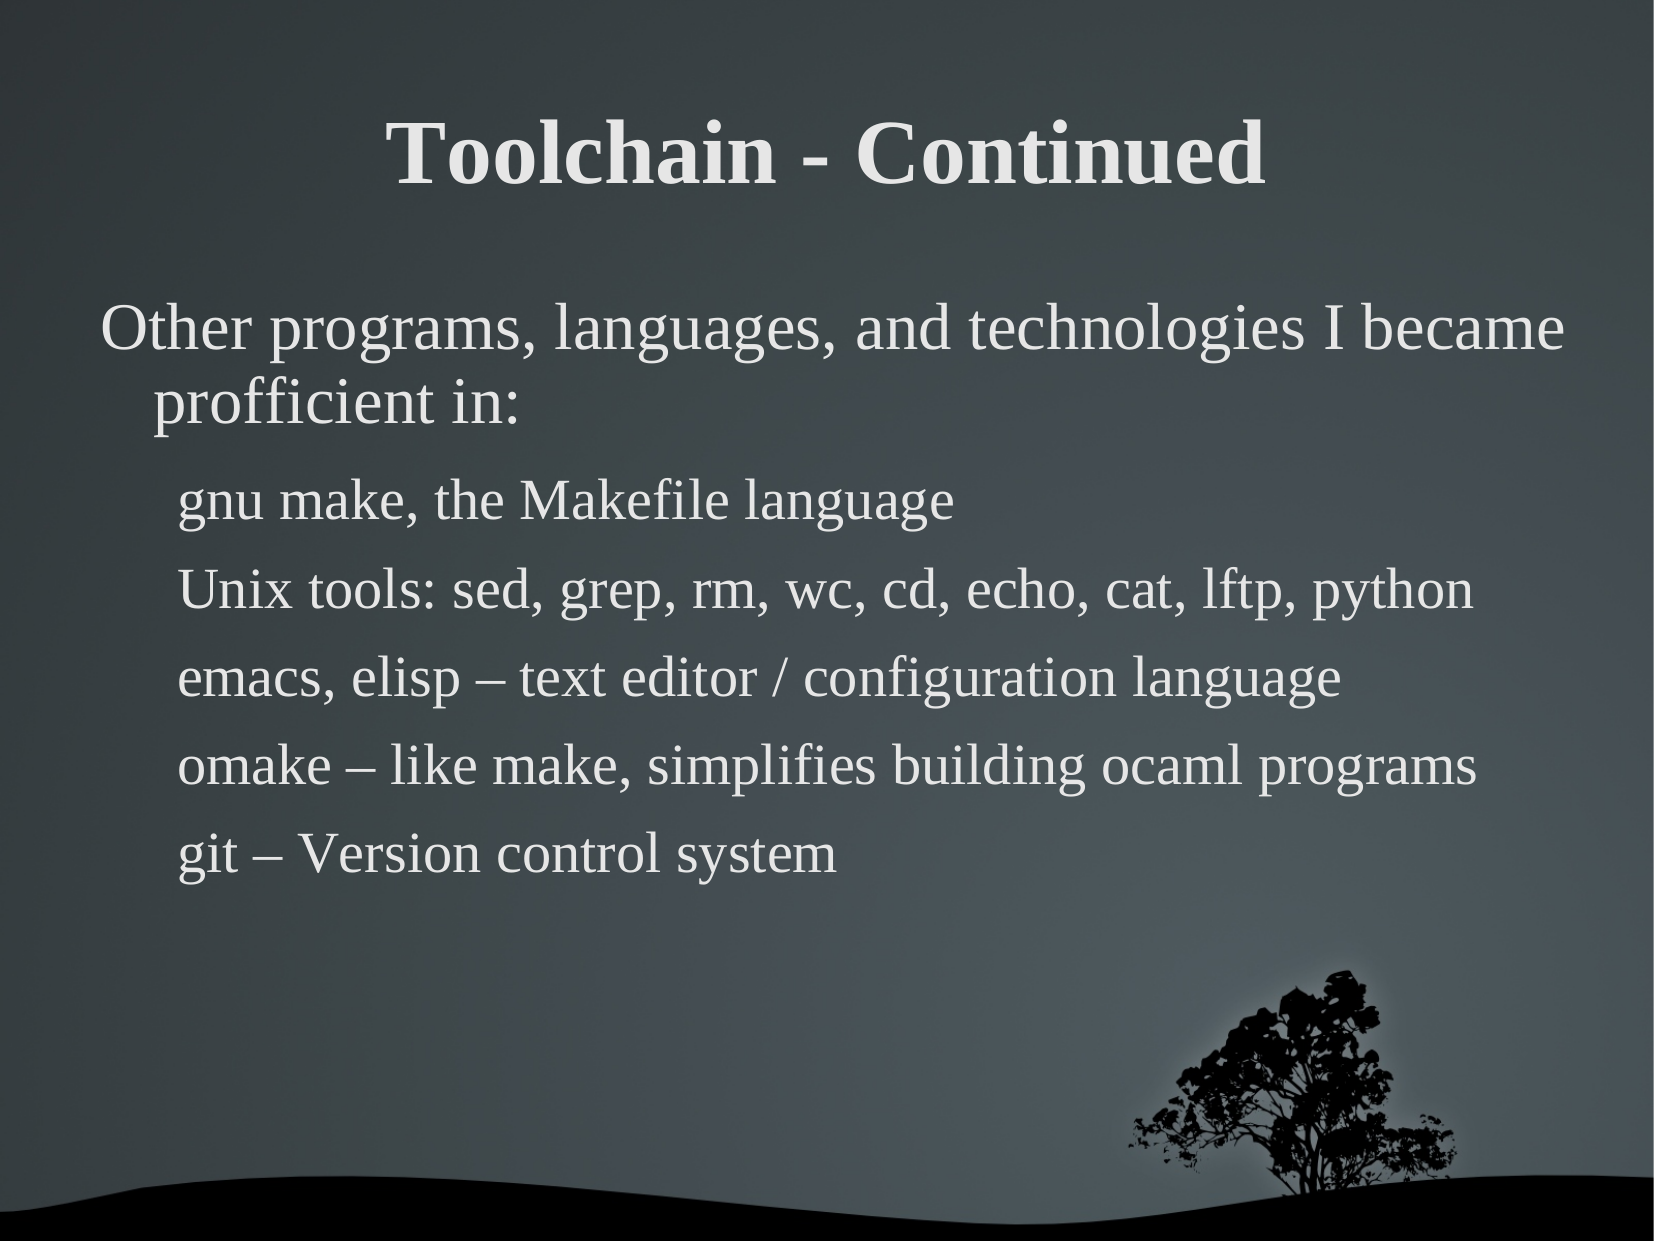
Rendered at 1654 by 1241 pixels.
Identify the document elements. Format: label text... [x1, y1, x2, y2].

title Toolchain - Continued [82, 56, 1571, 250]
list Other programs, languages, and technologies I became profficient in: gnu make, the Makefile language Unix tools: sed, grep, rm, wc, cd, echo, cat, lftp, python emacs, elisp – text editor / configuration language omake – like make, simplifies building ocaml programs git – Version control system [82, 290, 1571, 1094]
picture [0, 0, 1654, 1241]
